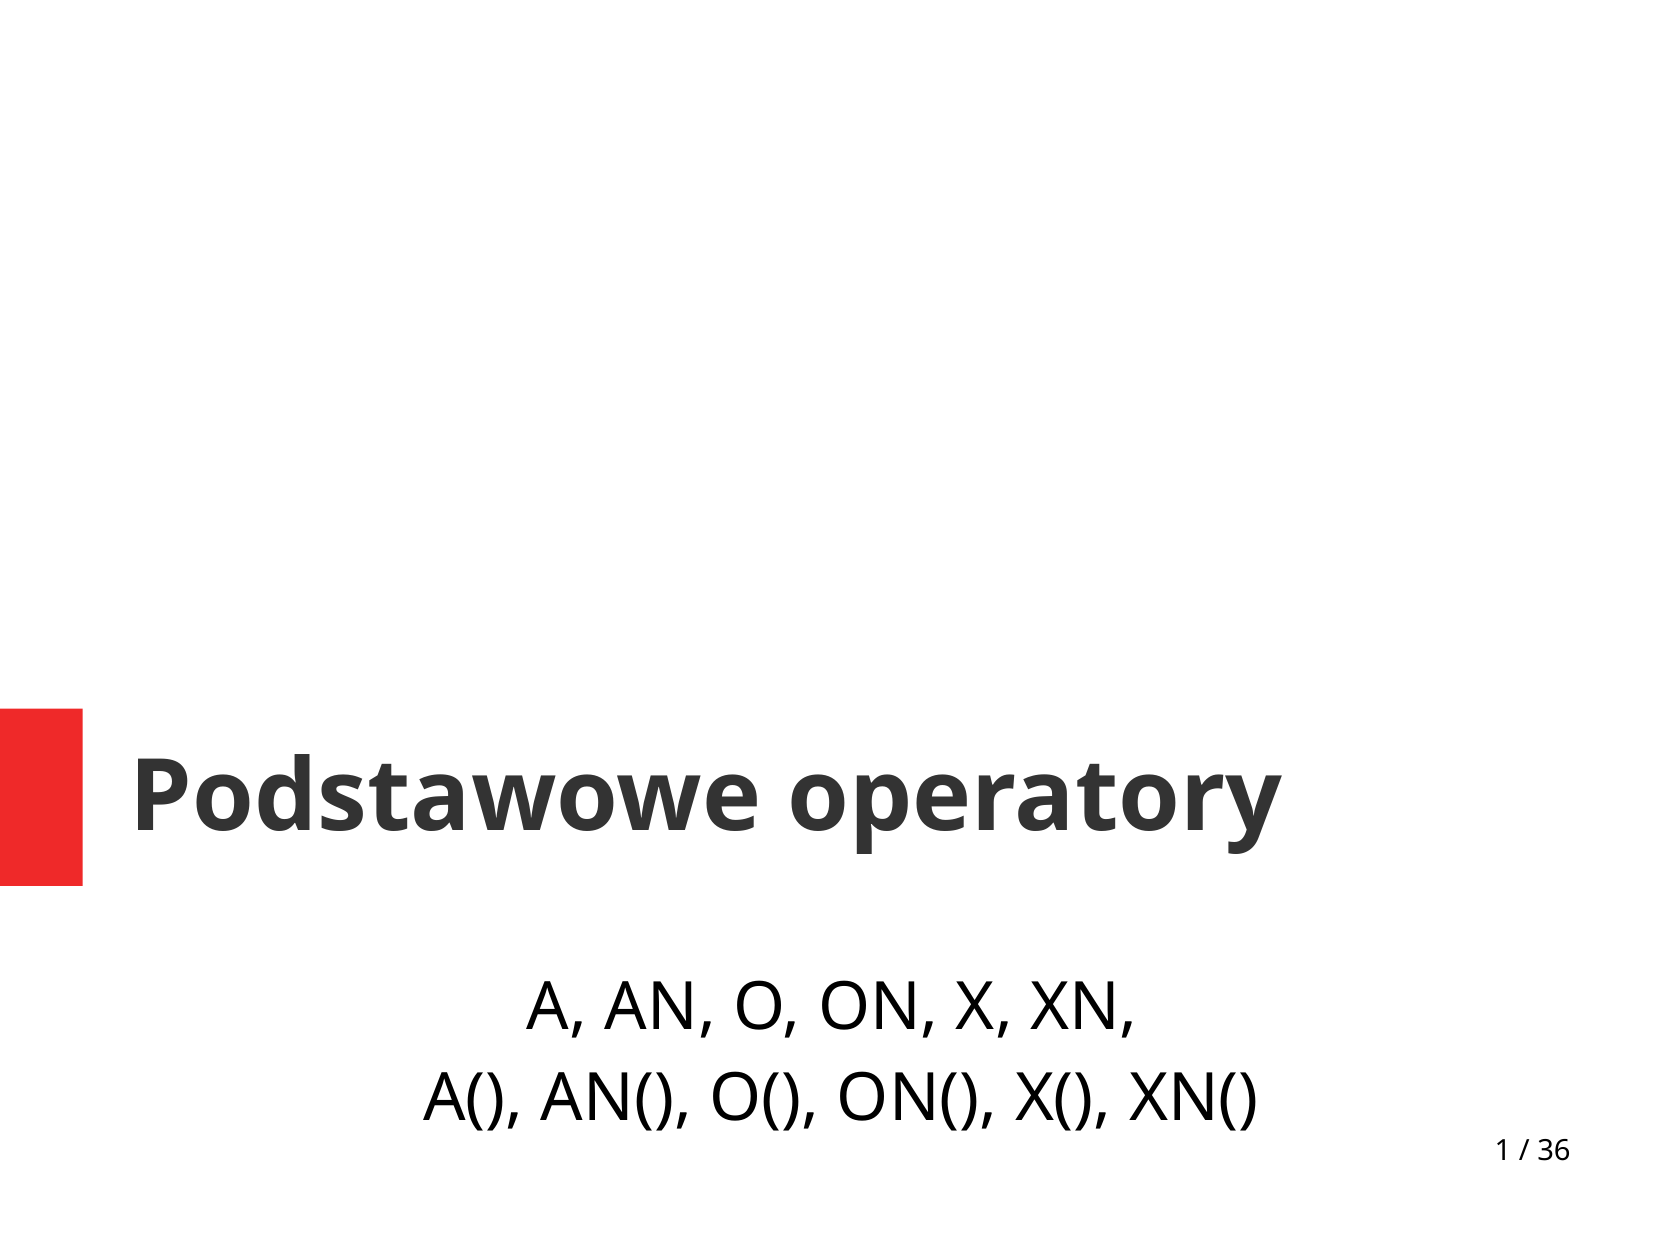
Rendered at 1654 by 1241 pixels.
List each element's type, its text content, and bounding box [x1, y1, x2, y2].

subtitle A, AN, O, ON, X, XN, A(), AN(), O(), ON(), X(), XN() [129, 958, 1536, 1140]
title Podstawowe operatory [129, 673, 1536, 910]
